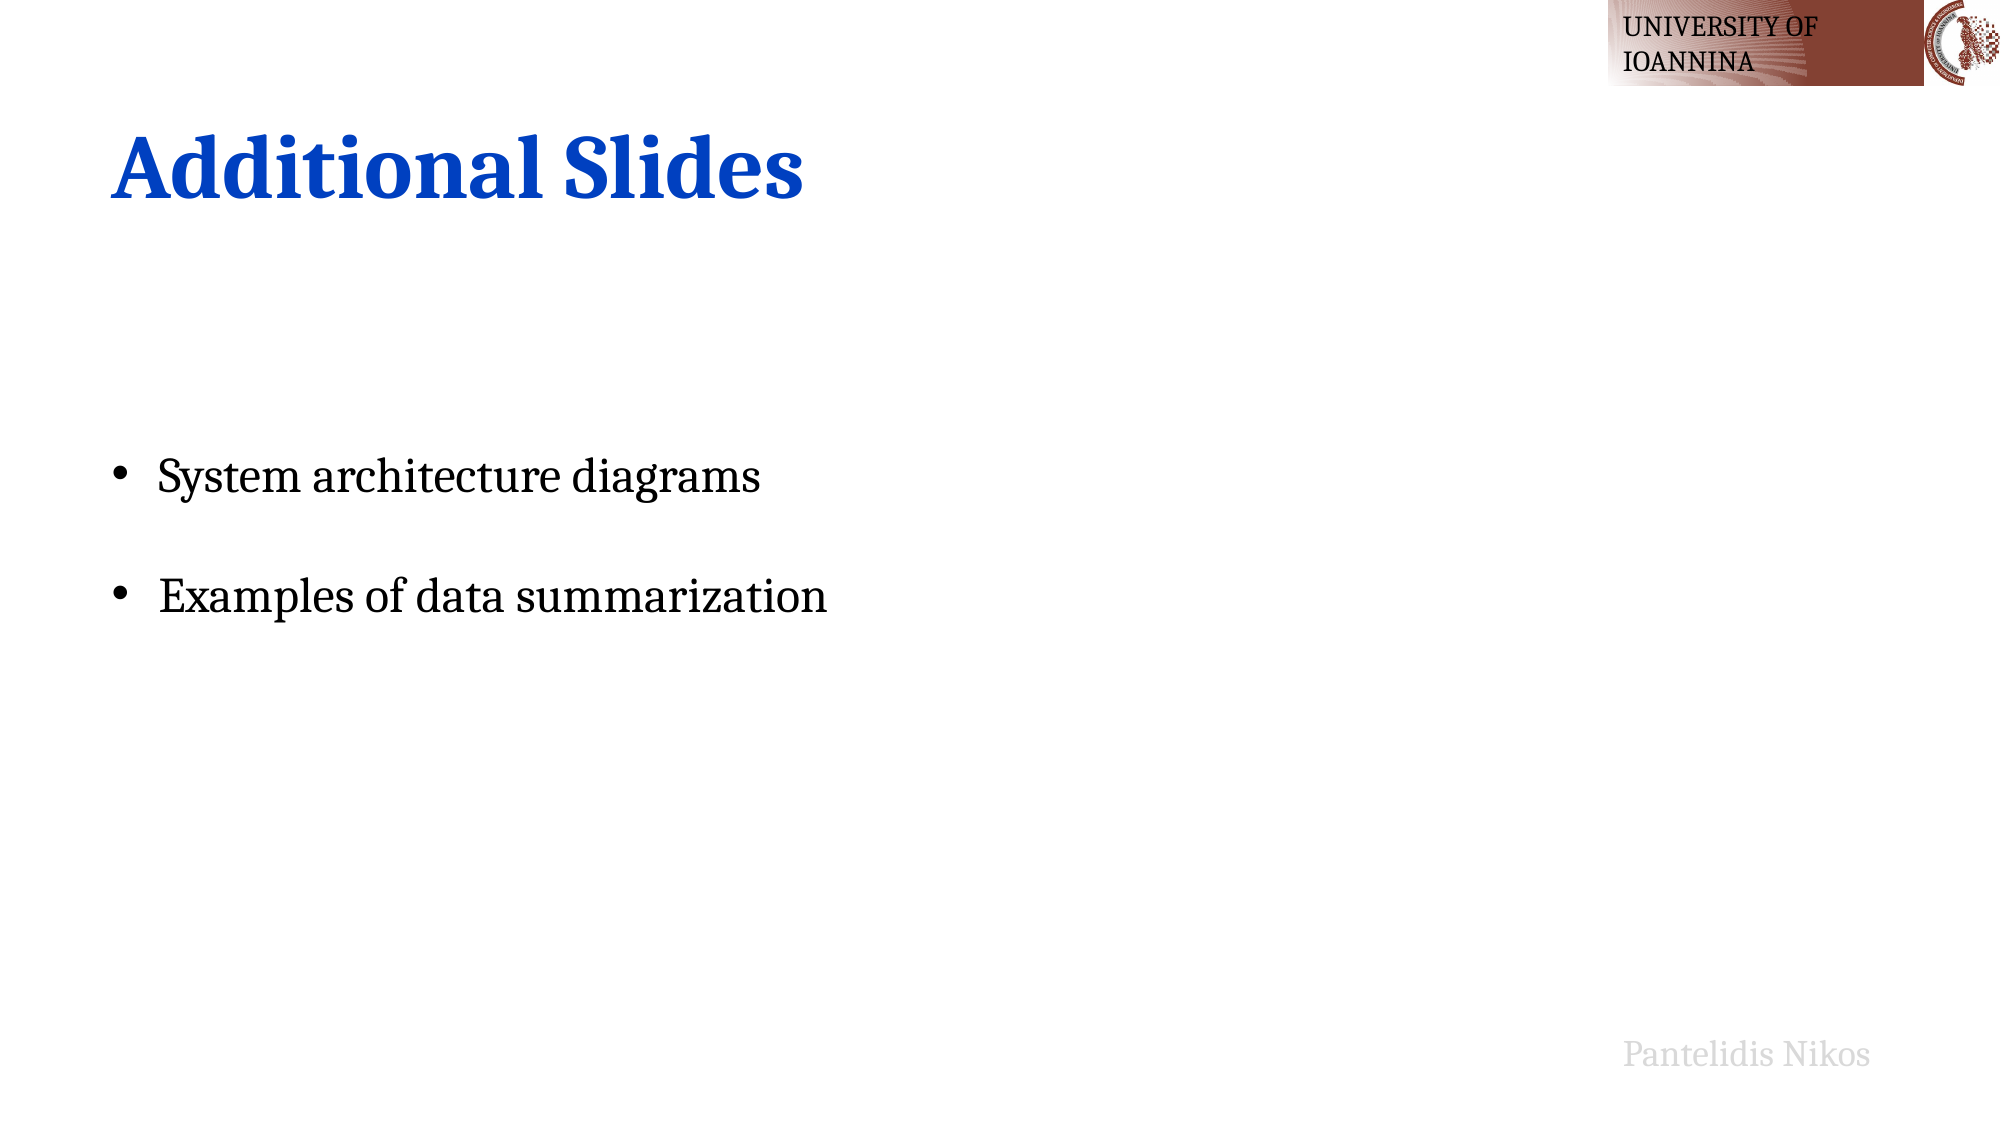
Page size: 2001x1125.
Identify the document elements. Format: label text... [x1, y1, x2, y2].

picture [1924, 0, 2001, 86]
text_box Additional Slides [96, 112, 1428, 225]
text_box System architecture diagrams Examples of data summarization [96, 375, 1181, 676]
